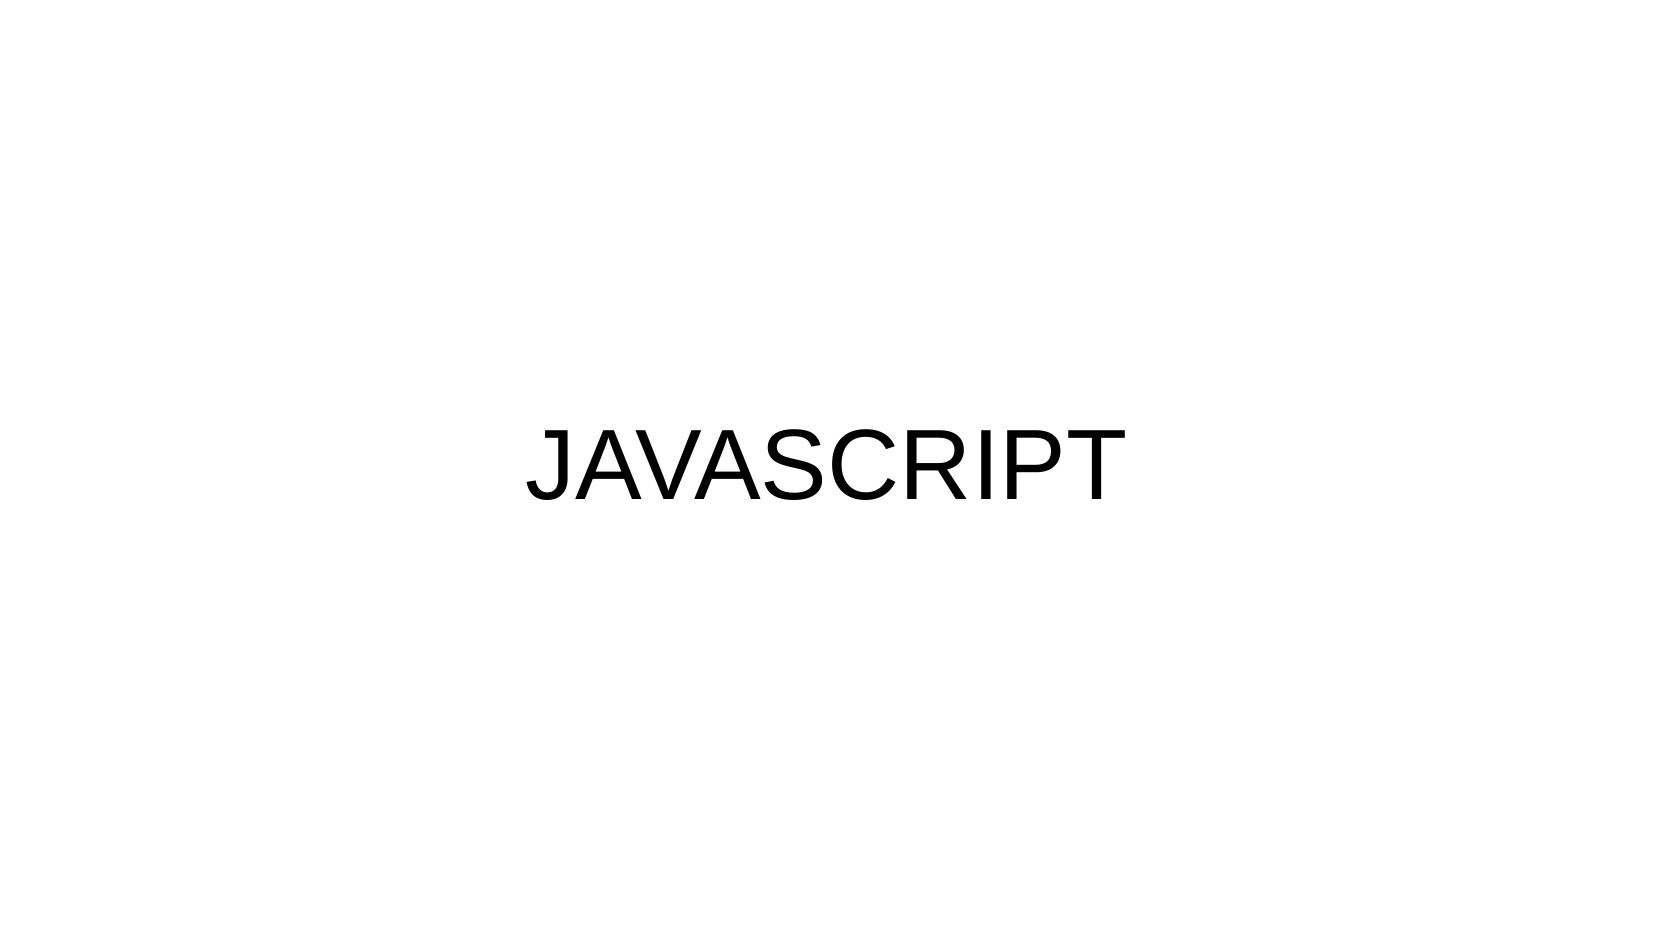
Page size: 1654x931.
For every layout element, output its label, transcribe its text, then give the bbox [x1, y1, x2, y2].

text_box JAVASCRIPT [499, 401, 1154, 529]
